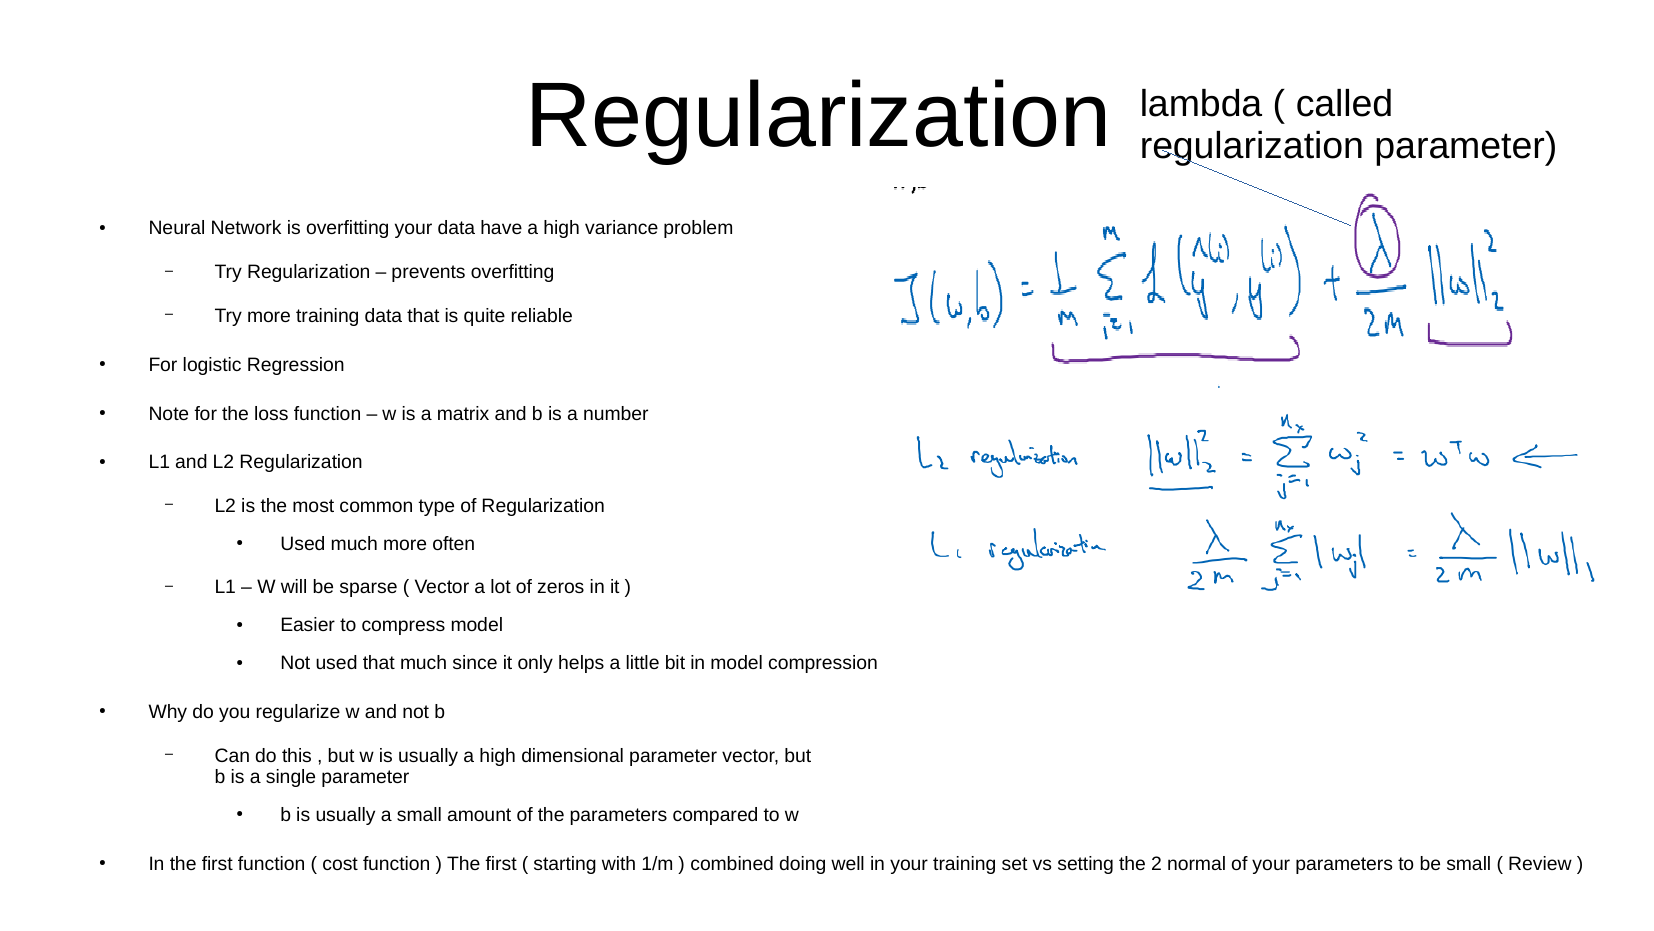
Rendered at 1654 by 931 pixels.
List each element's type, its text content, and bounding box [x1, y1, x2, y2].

picture [900, 412, 1596, 601]
text_box lambda ( called regularization parameter) [1125, 75, 1613, 174]
title Regularization [75, 37, 1564, 193]
list Neural Network is overfitting your data have a high variance problem Try Regularization – prevents overfitting Try more training data that is quite reliable For logistic Regression Note for the loss function – w is a matrix and b is a number L1 and L2 Regularization L2 is the most common type of Regularization Used much more often L1 – W will be sparse ( Vector a lot of zeros in it ) Easier to compress model Not used that much since it only helps a little bit in model compression Why do you regularize w and not b Can do this , but w is usually a high dimensional parameter vector, but b is a single parameter b is usually a small amount of the parameters compared to w In the first function ( cost function ) The first ( starting with 1/m ) combined doing well in your training set vs setting the 2 normal of your parameters to be small ( Review ) [82, 217, 1613, 901]
picture [862, 187, 1521, 388]
